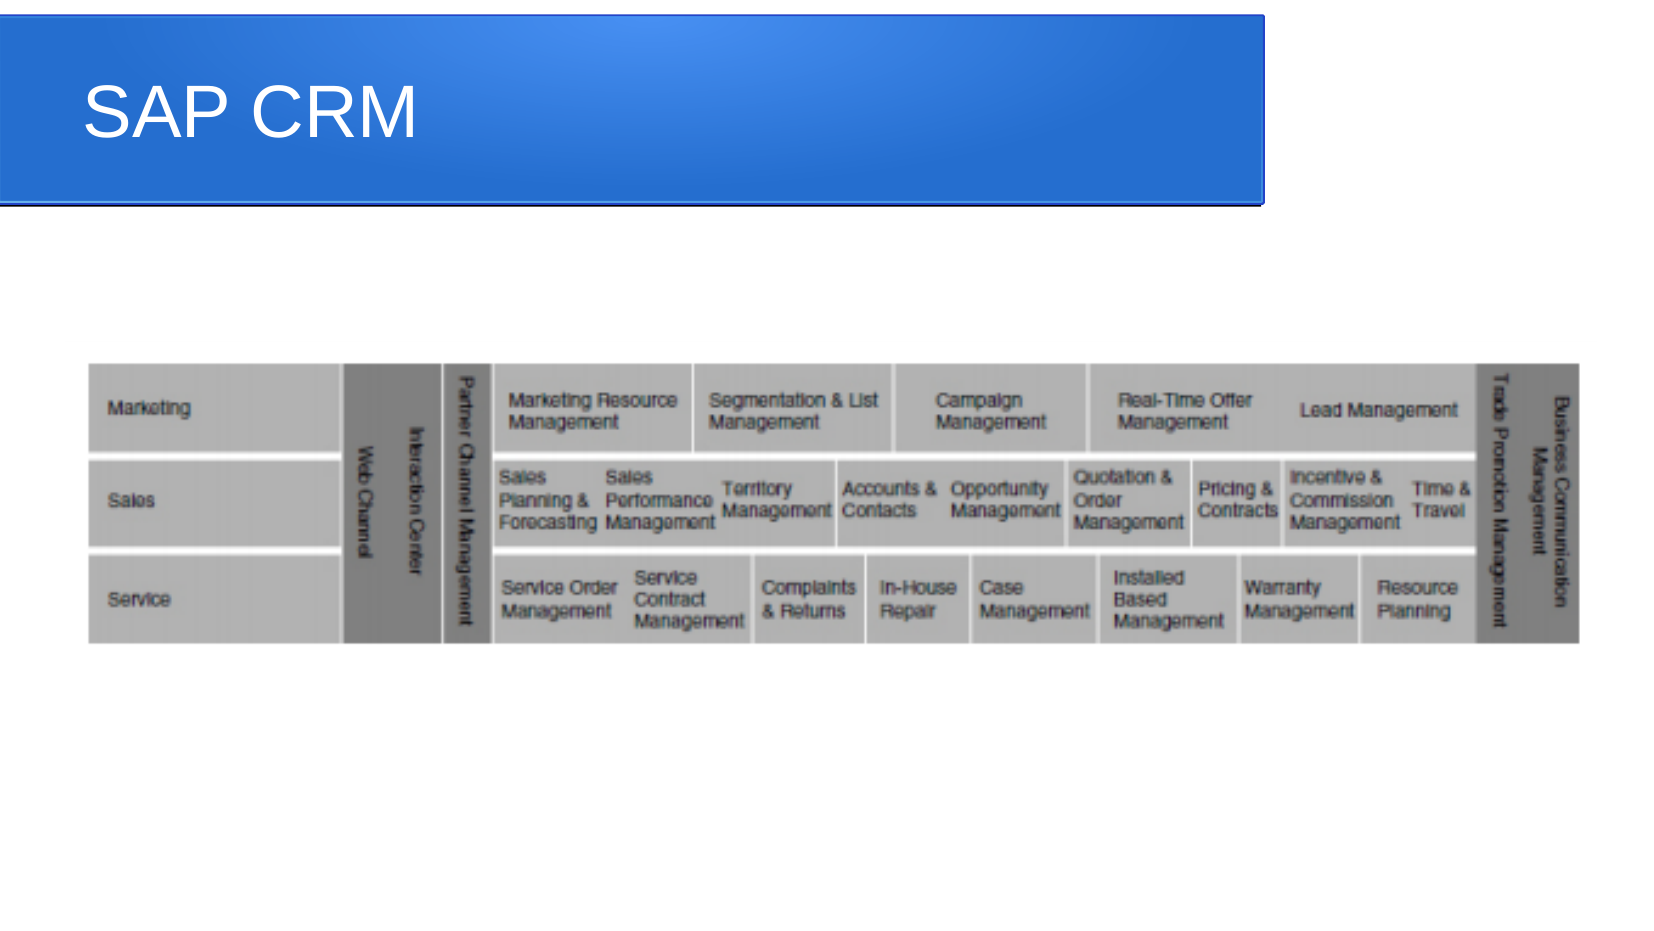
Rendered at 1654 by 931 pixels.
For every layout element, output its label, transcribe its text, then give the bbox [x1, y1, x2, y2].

title SAP CRM [82, 35, 1235, 189]
picture [65, 340, 1597, 690]
